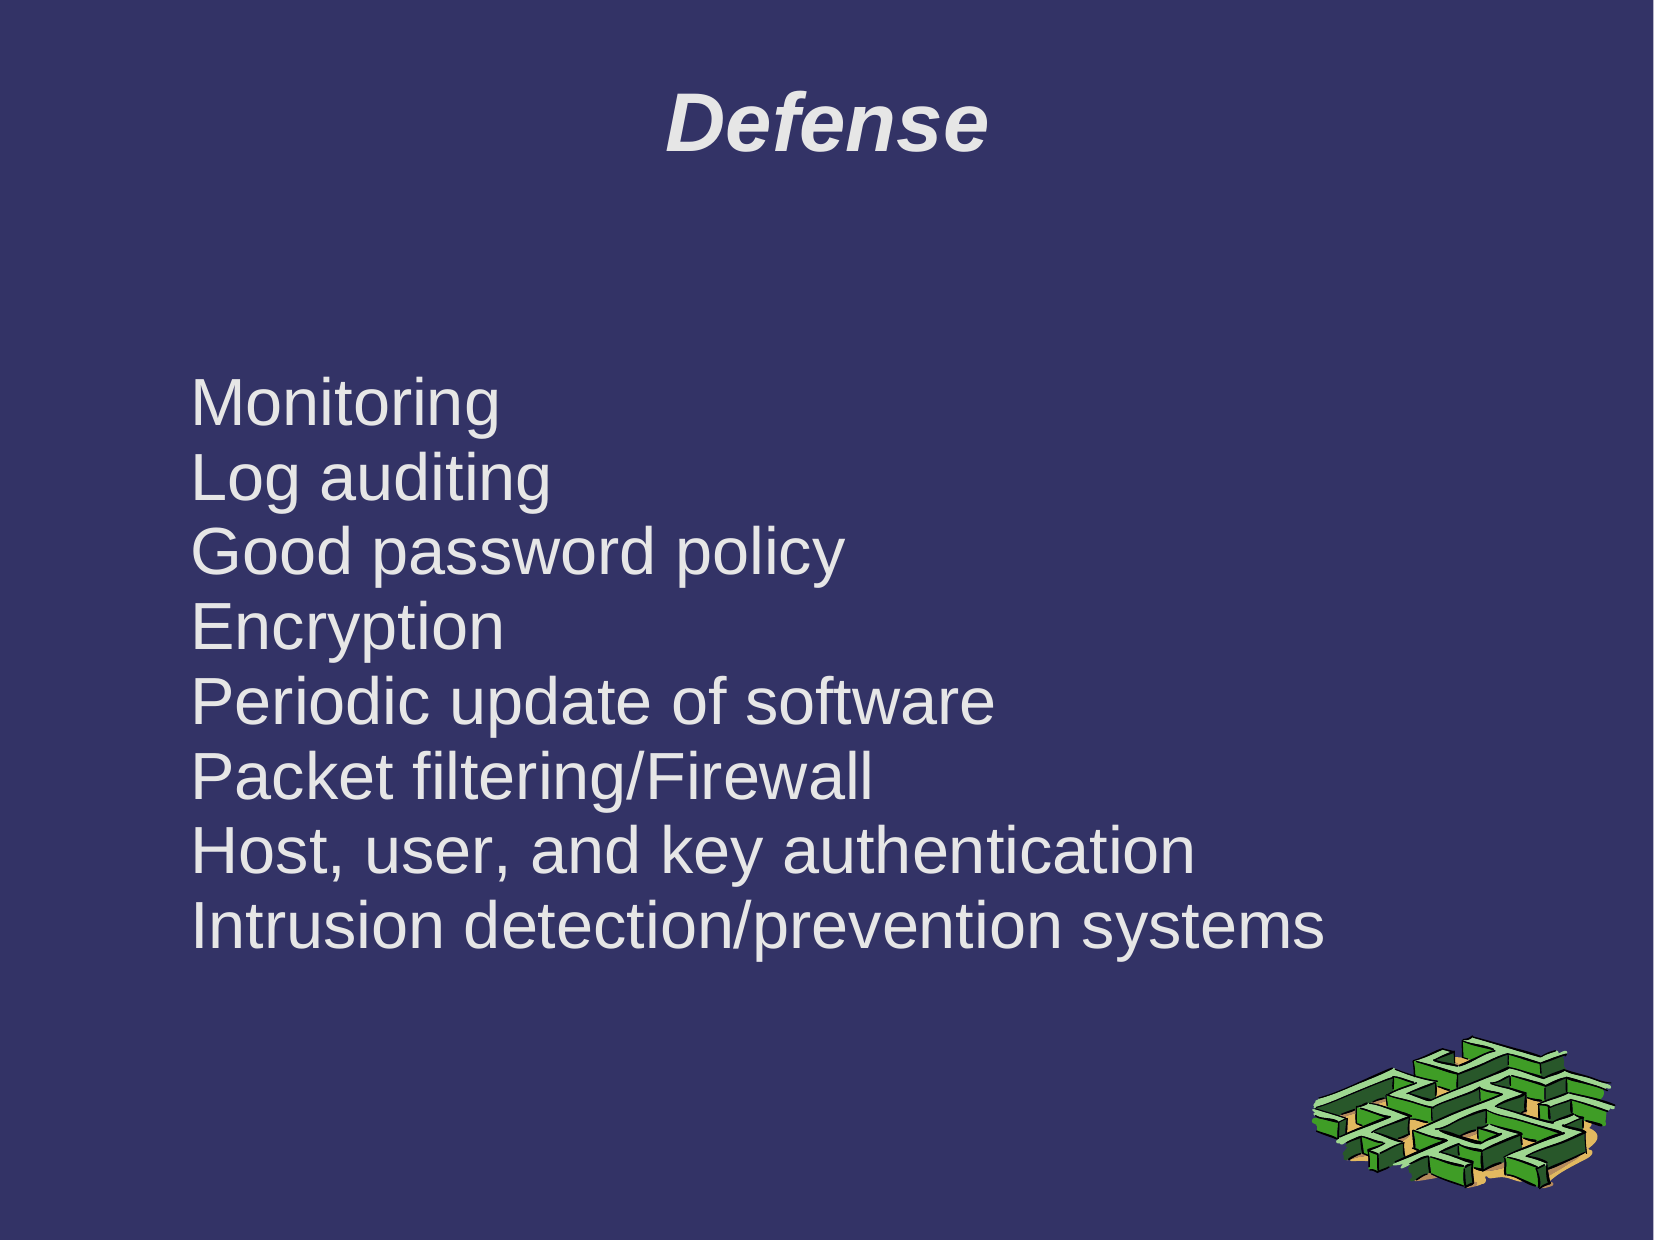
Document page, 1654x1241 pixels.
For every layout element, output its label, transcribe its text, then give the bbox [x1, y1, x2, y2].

title Defense [121, 19, 1534, 227]
list Monitoring Log auditing Good password policy Encryption Periodic update of software Packet filtering/Firewall Host, user, and key authentication Intrusion detection/prevention systems [178, 364, 1570, 1160]
